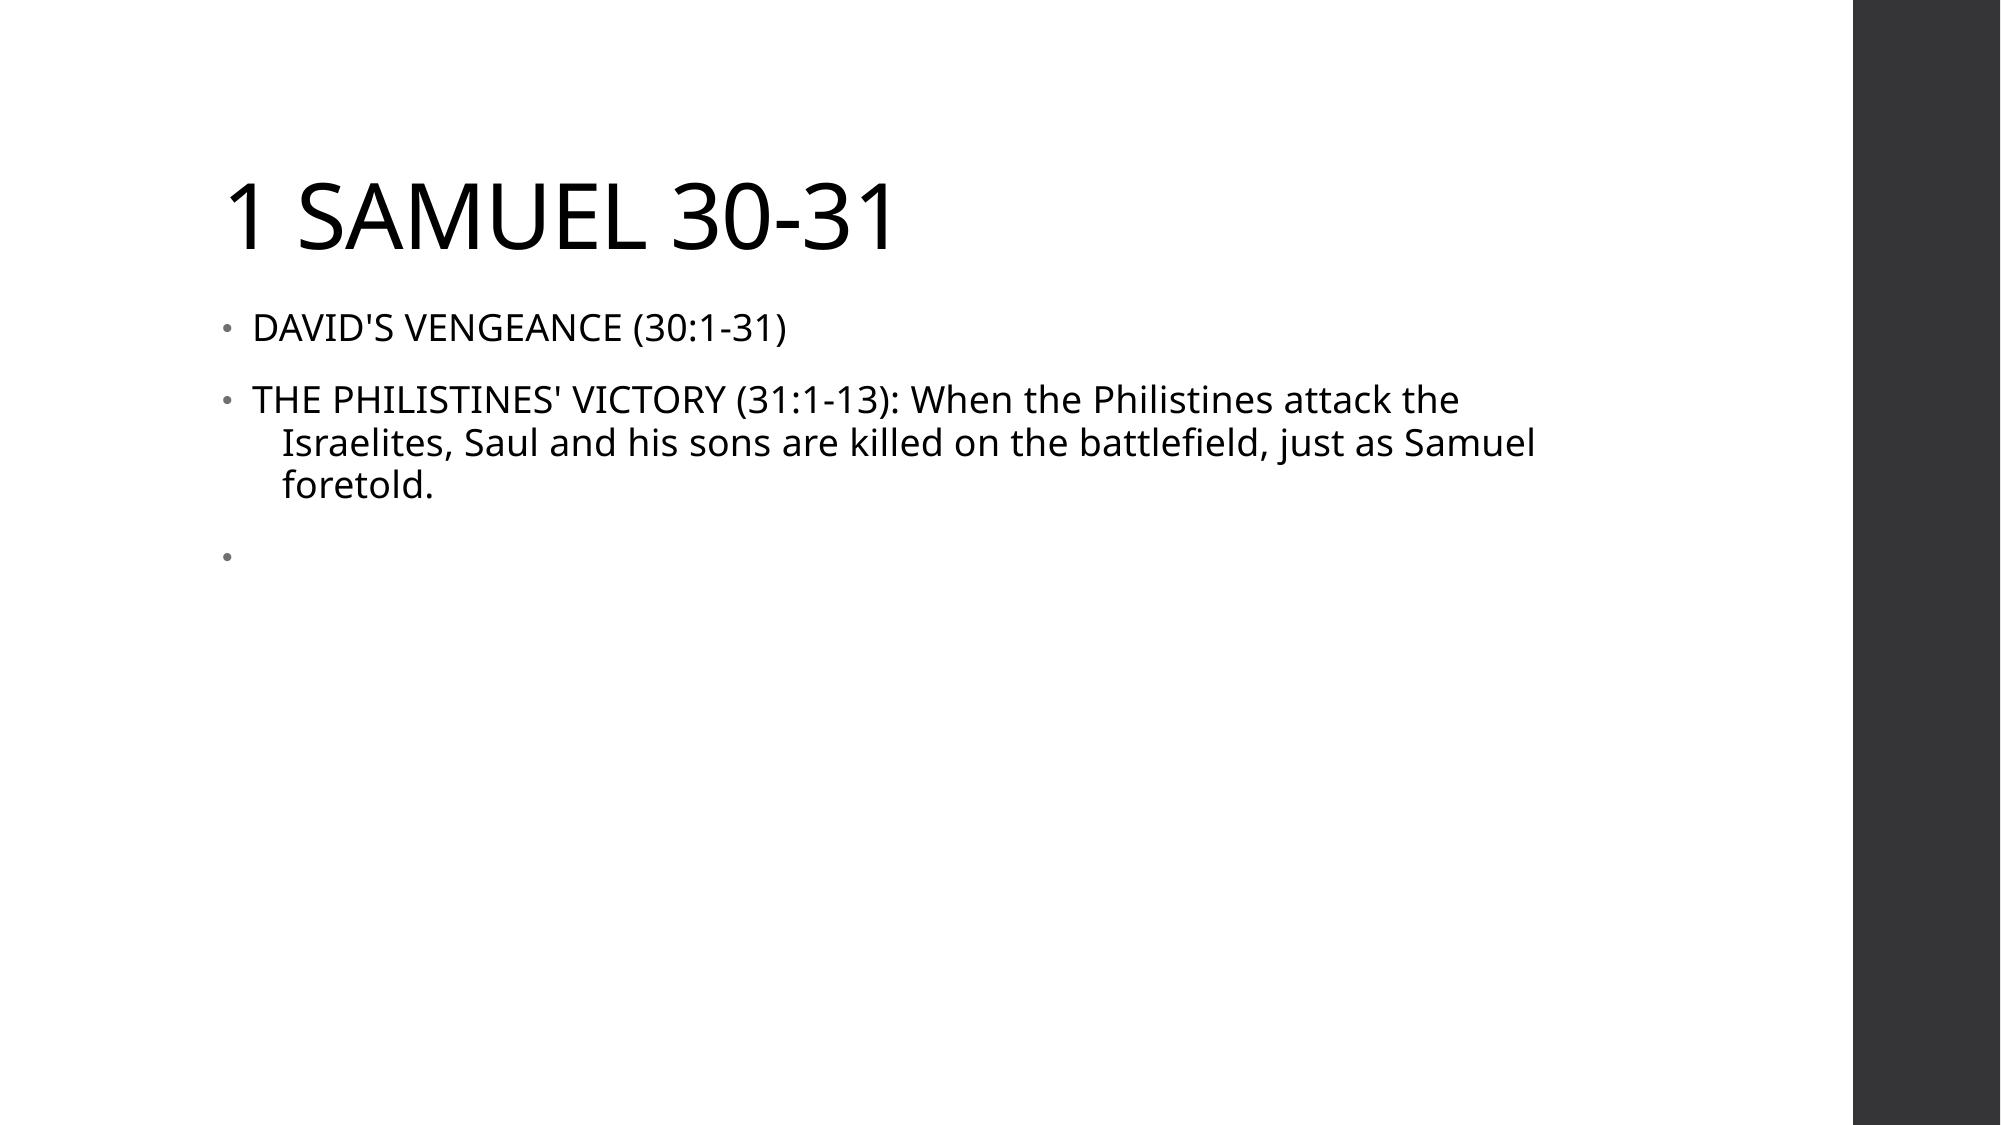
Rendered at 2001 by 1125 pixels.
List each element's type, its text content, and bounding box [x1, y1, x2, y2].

title 1 SAMUEL 30-31 [206, 60, 1797, 278]
list DAVID'S VENGEANCE (30:1-31) THE PHILISTINES' VICTORY (31:1-13): When the Philistines attack the Israelites, Saul and his sons are killed on the battlefield, just as Samuel foretold. [206, 299, 1617, 1014]
